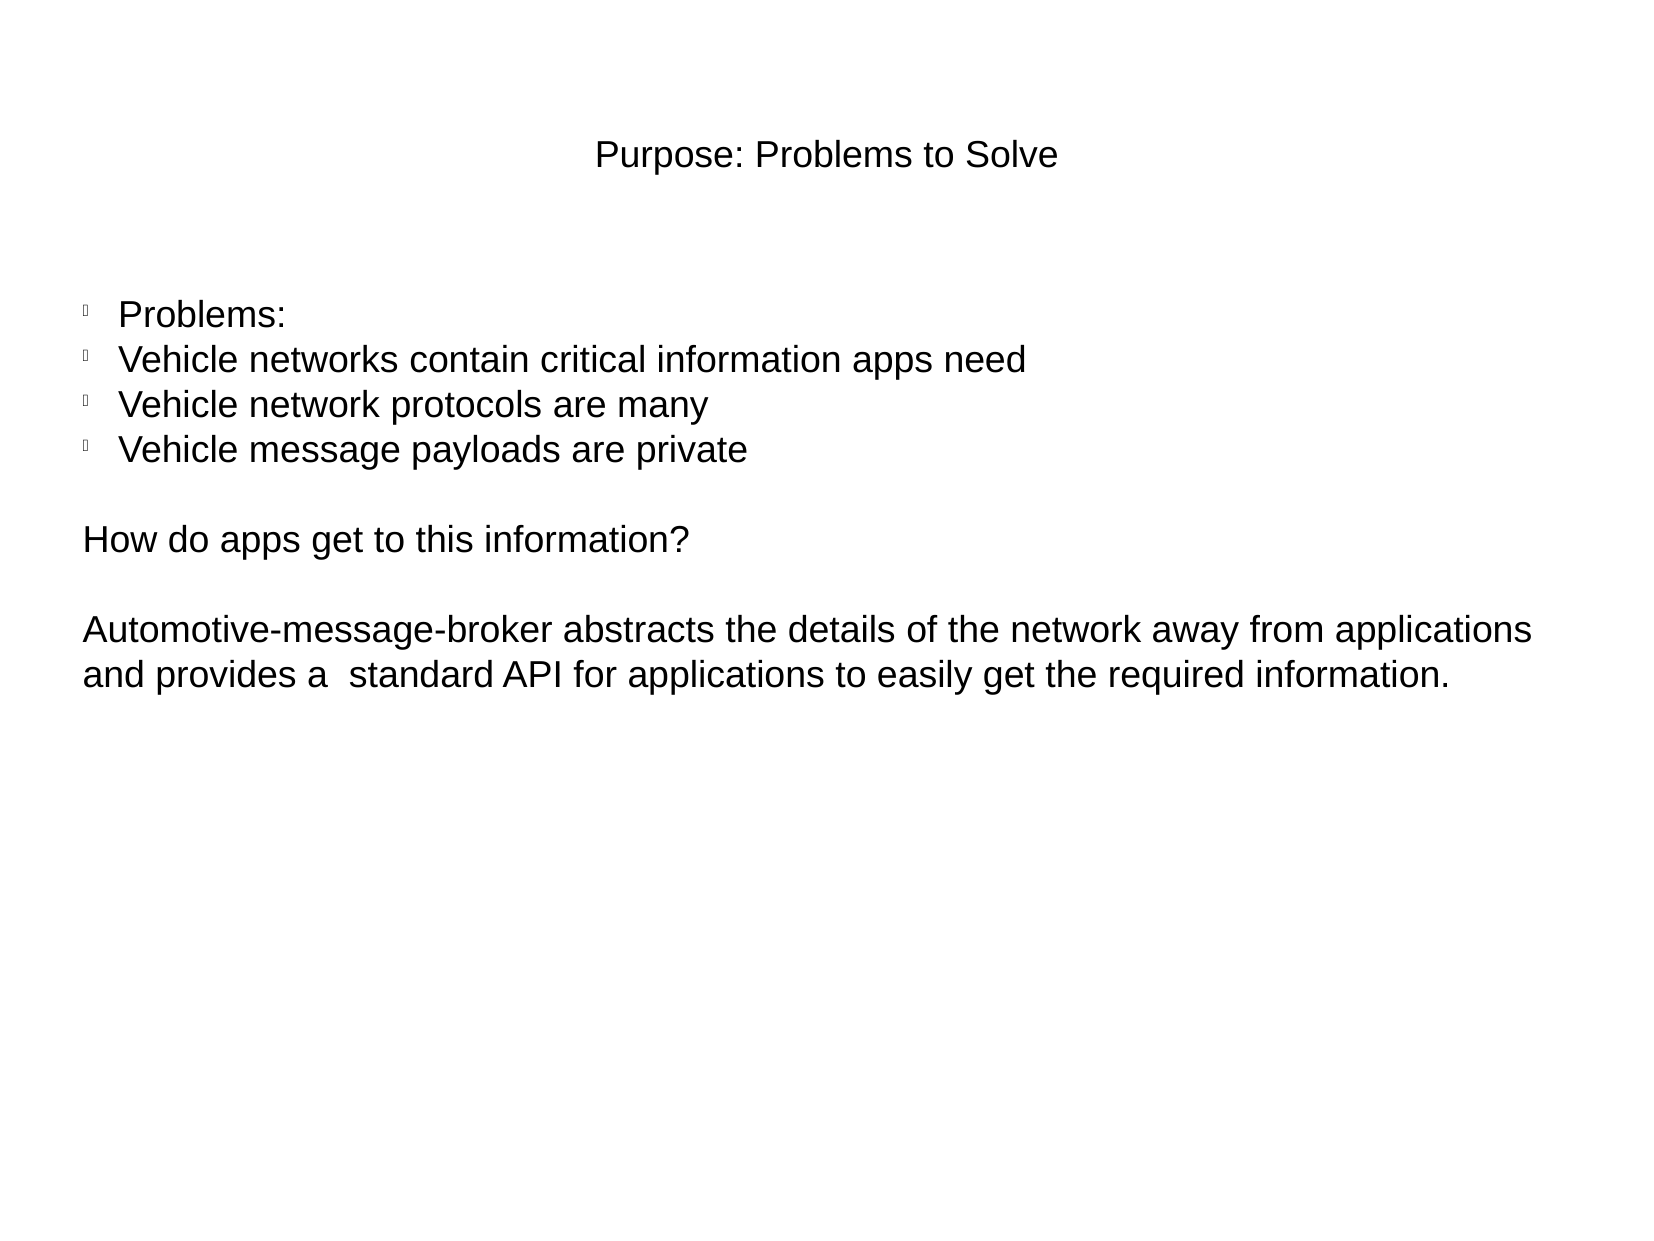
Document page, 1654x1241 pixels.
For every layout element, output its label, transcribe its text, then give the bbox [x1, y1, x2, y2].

text_box Purpose: Problems to Solve [82, 49, 1571, 257]
text_box Problems: Vehicle networks contain critical information apps need Vehicle network protocols are many Vehicle message payloads are private How do apps get to this information? Automotive-message-broker abstracts the details of the network away from applications and provides a standard API for applications to easily get the required information. [82, 290, 1538, 1010]
